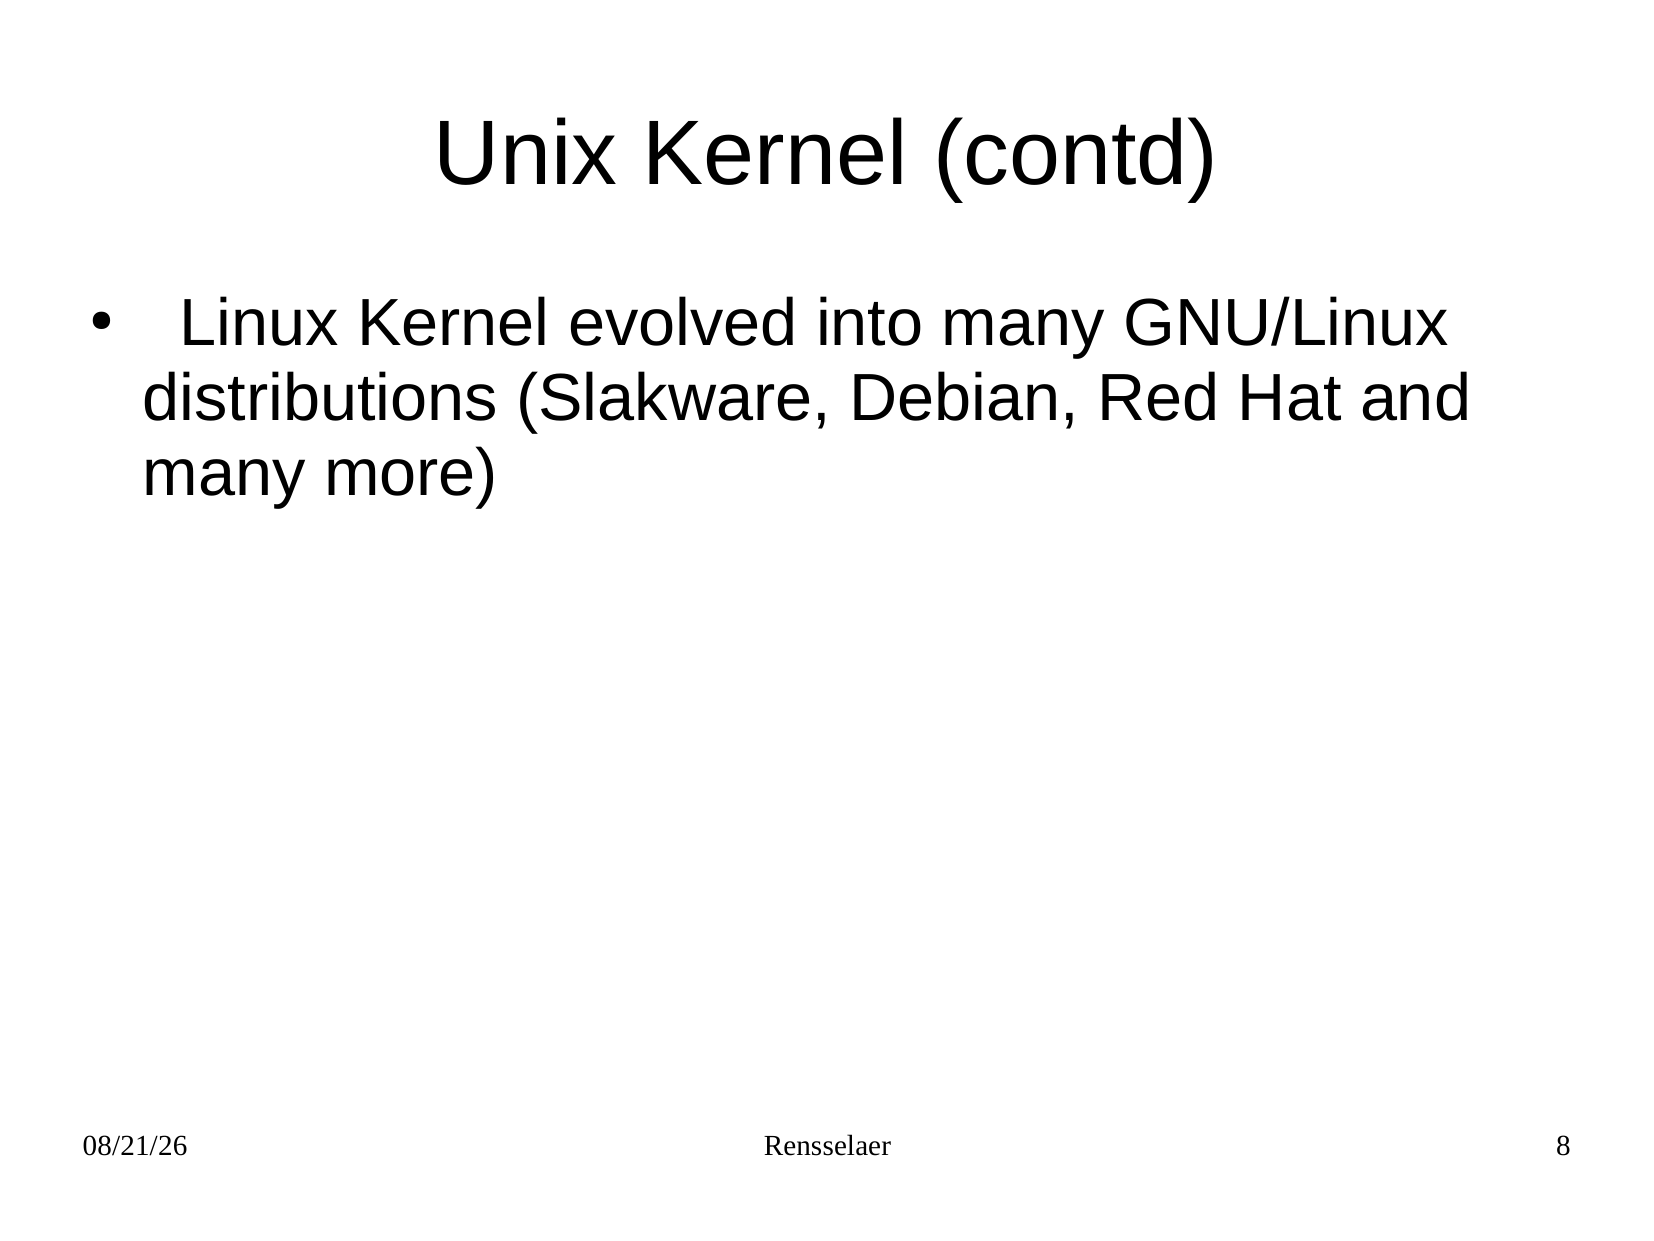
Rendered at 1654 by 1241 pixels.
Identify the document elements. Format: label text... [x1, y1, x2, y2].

list Linux Kernel evolved into many GNU/Linux distributions (Slakware, Debian, Red Hat and many more) [71, 285, 1561, 1005]
title Unix Kernel (contd) [82, 49, 1571, 257]
